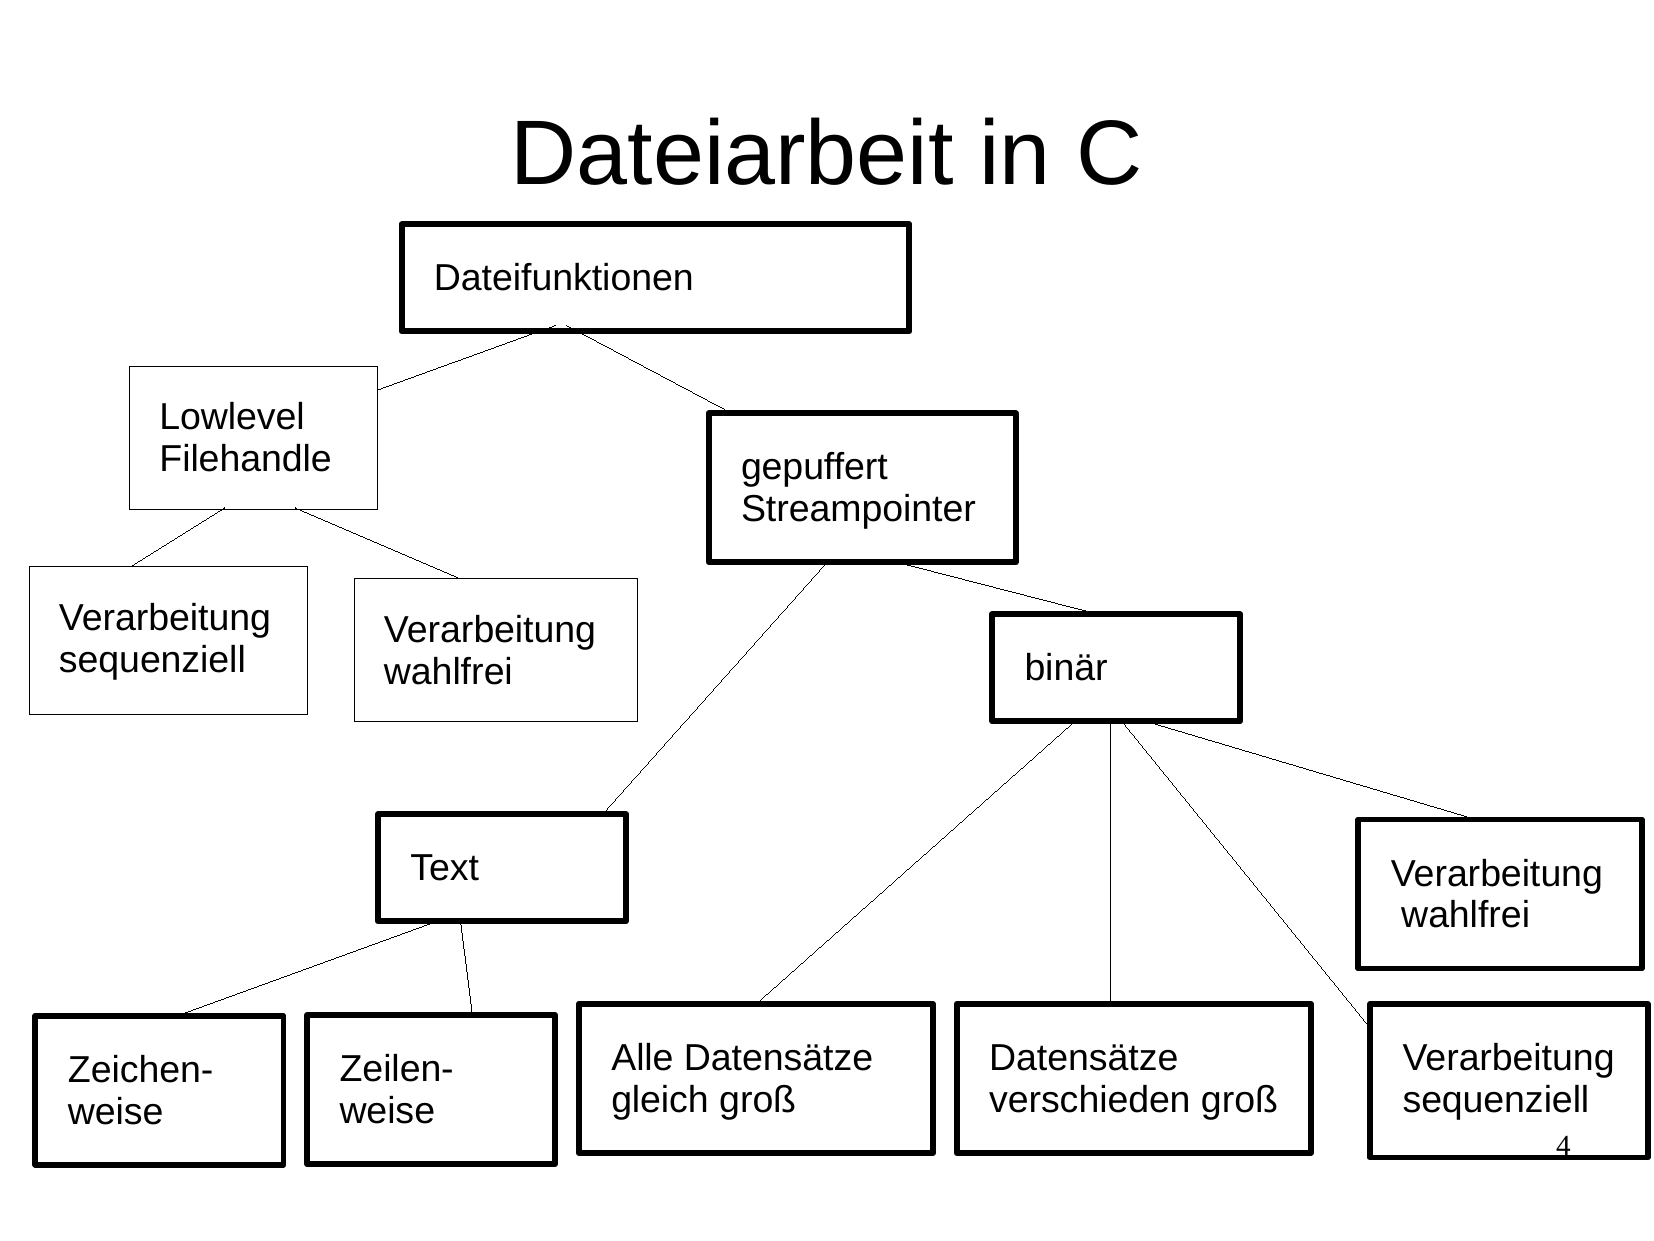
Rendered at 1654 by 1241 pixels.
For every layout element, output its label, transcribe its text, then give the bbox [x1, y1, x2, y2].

text_box Verarbeitung wahlfrei [354, 578, 638, 722]
text_box Dateifunktionen [401, 224, 910, 332]
text_box Lowlevel Filehandle [129, 366, 378, 510]
text_box Alle Datensätze gleich groß [578, 1003, 934, 1153]
text_box Verarbeitung sequenziell [29, 566, 308, 715]
title Dateiarbeit in C [82, 49, 1571, 257]
text_box Datensätze verschieden groß [956, 1003, 1312, 1153]
text_box Zeilen-weise [307, 1015, 556, 1165]
text_box binär [992, 614, 1241, 722]
text_box Verarbeitung sequenziell [1370, 1003, 1648, 1158]
text_box Verarbeitung wahlfrei [1358, 819, 1642, 969]
text_box gepuffert Streampointer [708, 413, 1016, 563]
text_box Zeichen-weise [35, 1015, 284, 1165]
text_box Text [377, 814, 626, 922]
